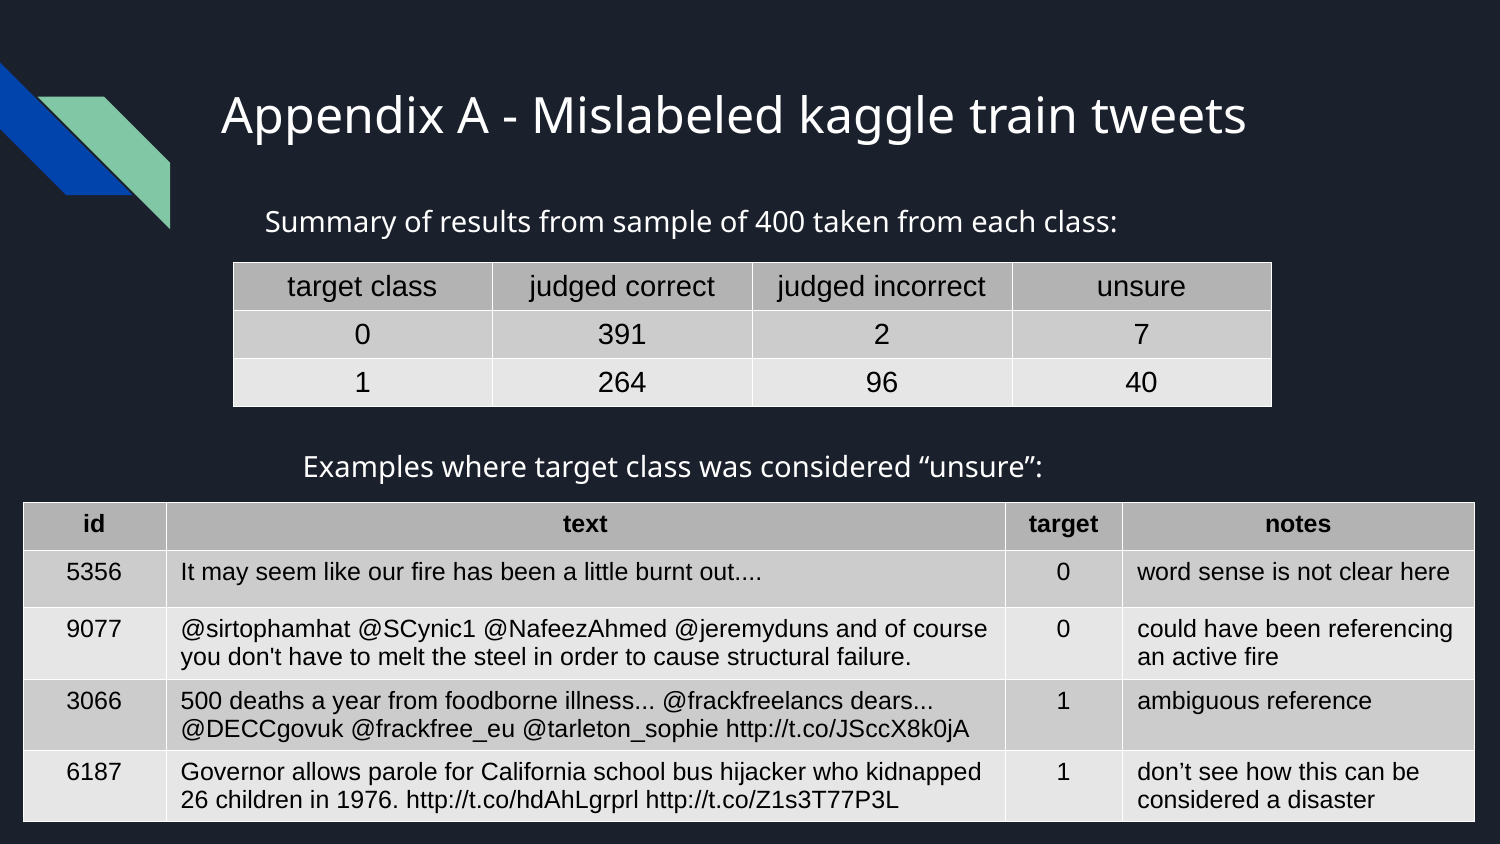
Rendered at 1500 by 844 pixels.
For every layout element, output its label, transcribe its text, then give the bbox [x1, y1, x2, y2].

table_cell 0 [1006, 608, 1122, 679]
table_cell could have been referencing an active fire [1123, 608, 1474, 679]
table_cell 3066 [24, 680, 166, 750]
table_cell 0 [1006, 551, 1122, 607]
table_cell 0 [234, 311, 492, 358]
table_header target [1006, 503, 1122, 550]
table_header id [24, 503, 166, 550]
table_cell It may seem like our fire has been a little burnt out.... [167, 551, 1005, 607]
table_header target class [234, 263, 492, 310]
table_header notes [1123, 503, 1474, 550]
table_cell 5356 [24, 551, 166, 607]
table_cell 40 [1013, 359, 1271, 406]
table_cell 96 [753, 359, 1012, 406]
table_cell 264 [493, 359, 752, 406]
table_cell 391 [493, 311, 752, 358]
table_cell ambiguous reference [1123, 680, 1474, 750]
table_cell 1 [234, 359, 492, 406]
table_cell 1 [1006, 680, 1122, 750]
table_header text [167, 503, 1005, 550]
table_cell don’t see how this can be considered a disaster [1123, 751, 1474, 821]
title Appendix A - Mislabeled kaggle train tweets [206, 64, 1384, 172]
table_cell word sense is not clear here [1123, 551, 1474, 607]
table_cell Governor allows parole for California school bus hijacker who kidnapped 26 children in 1976. http://t.co/hdAhLgrprl http://t.co/Z1s3T77P3L [167, 751, 1005, 821]
table_header judged correct [493, 263, 752, 310]
table_cell @sirtophamhat @SCynic1 @NafeezAhmed @jeremyduns and of course you don't have to melt the steel in order to cause structural failure. [167, 608, 1005, 679]
table_cell 1 [1006, 751, 1122, 821]
table_cell 6187 [24, 751, 166, 821]
text_box Examples where target class was considered “unsure”: [302, 445, 1044, 486]
table_cell 9077 [24, 608, 166, 679]
text_box Summary of results from sample of 400 taken from each class: [264, 201, 1119, 242]
table_header judged incorrect [753, 263, 1012, 310]
table_cell 500 deaths a year from foodborne illness... @frackfreelancs dears... @DECCgovuk @frackfree_eu @tarleton_sophie http://t.co/JSccX8k0jA [167, 680, 1005, 750]
table_cell 2 [753, 311, 1012, 358]
table_cell 7 [1013, 311, 1271, 358]
table_header unsure [1013, 263, 1271, 310]
